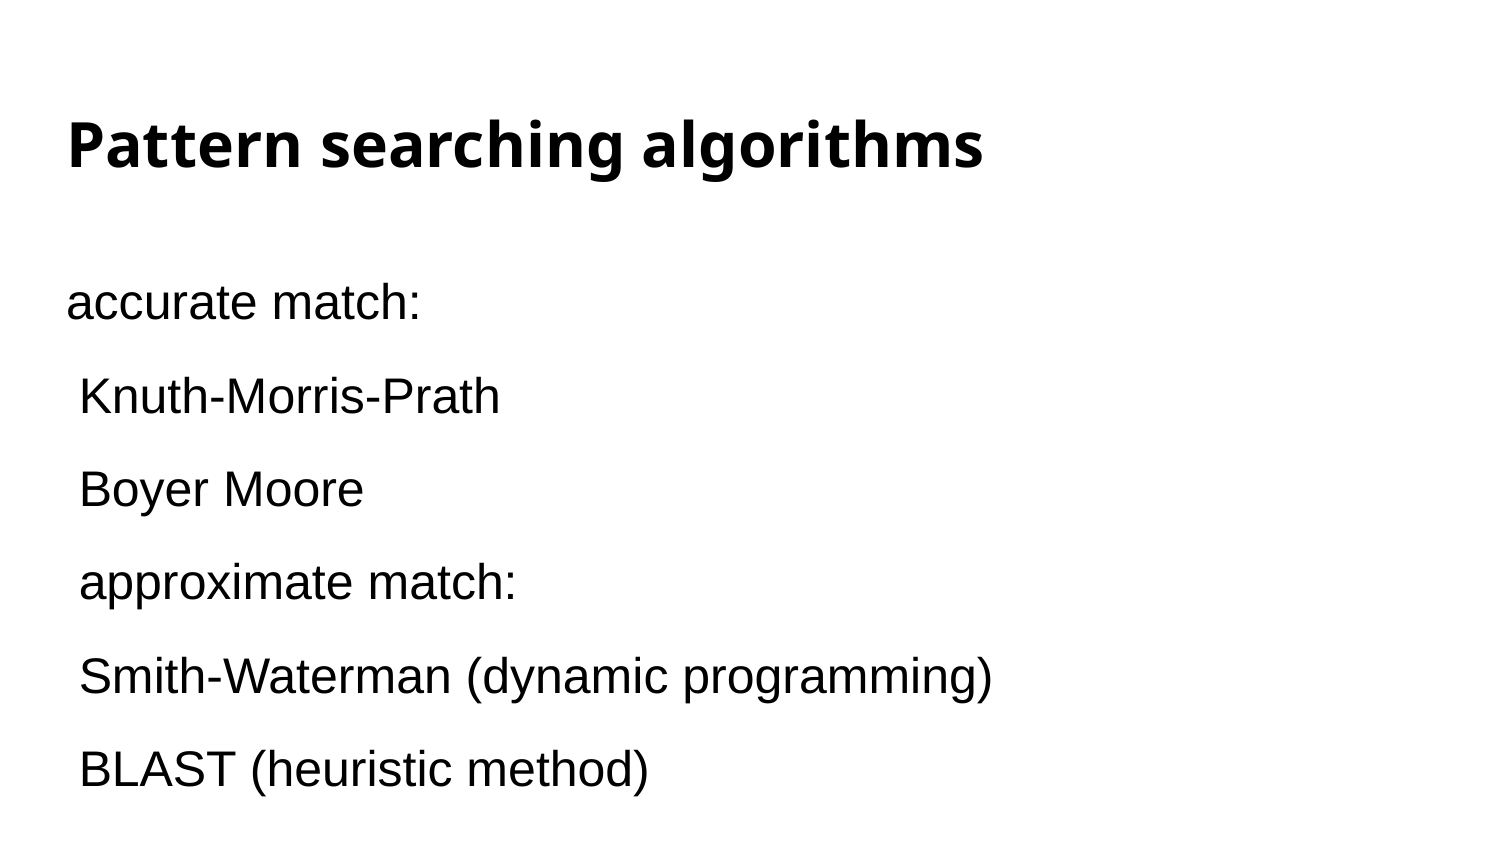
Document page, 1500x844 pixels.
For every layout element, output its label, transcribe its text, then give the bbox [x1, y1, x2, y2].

title Pattern searching algorithms [51, 89, 1449, 192]
list accurate match: Knuth-Morris-Prath Boyer Moore approximate match: Smith-Waterman (dynamic programming) BLAST (heuristic method) [51, 254, 1439, 816]
